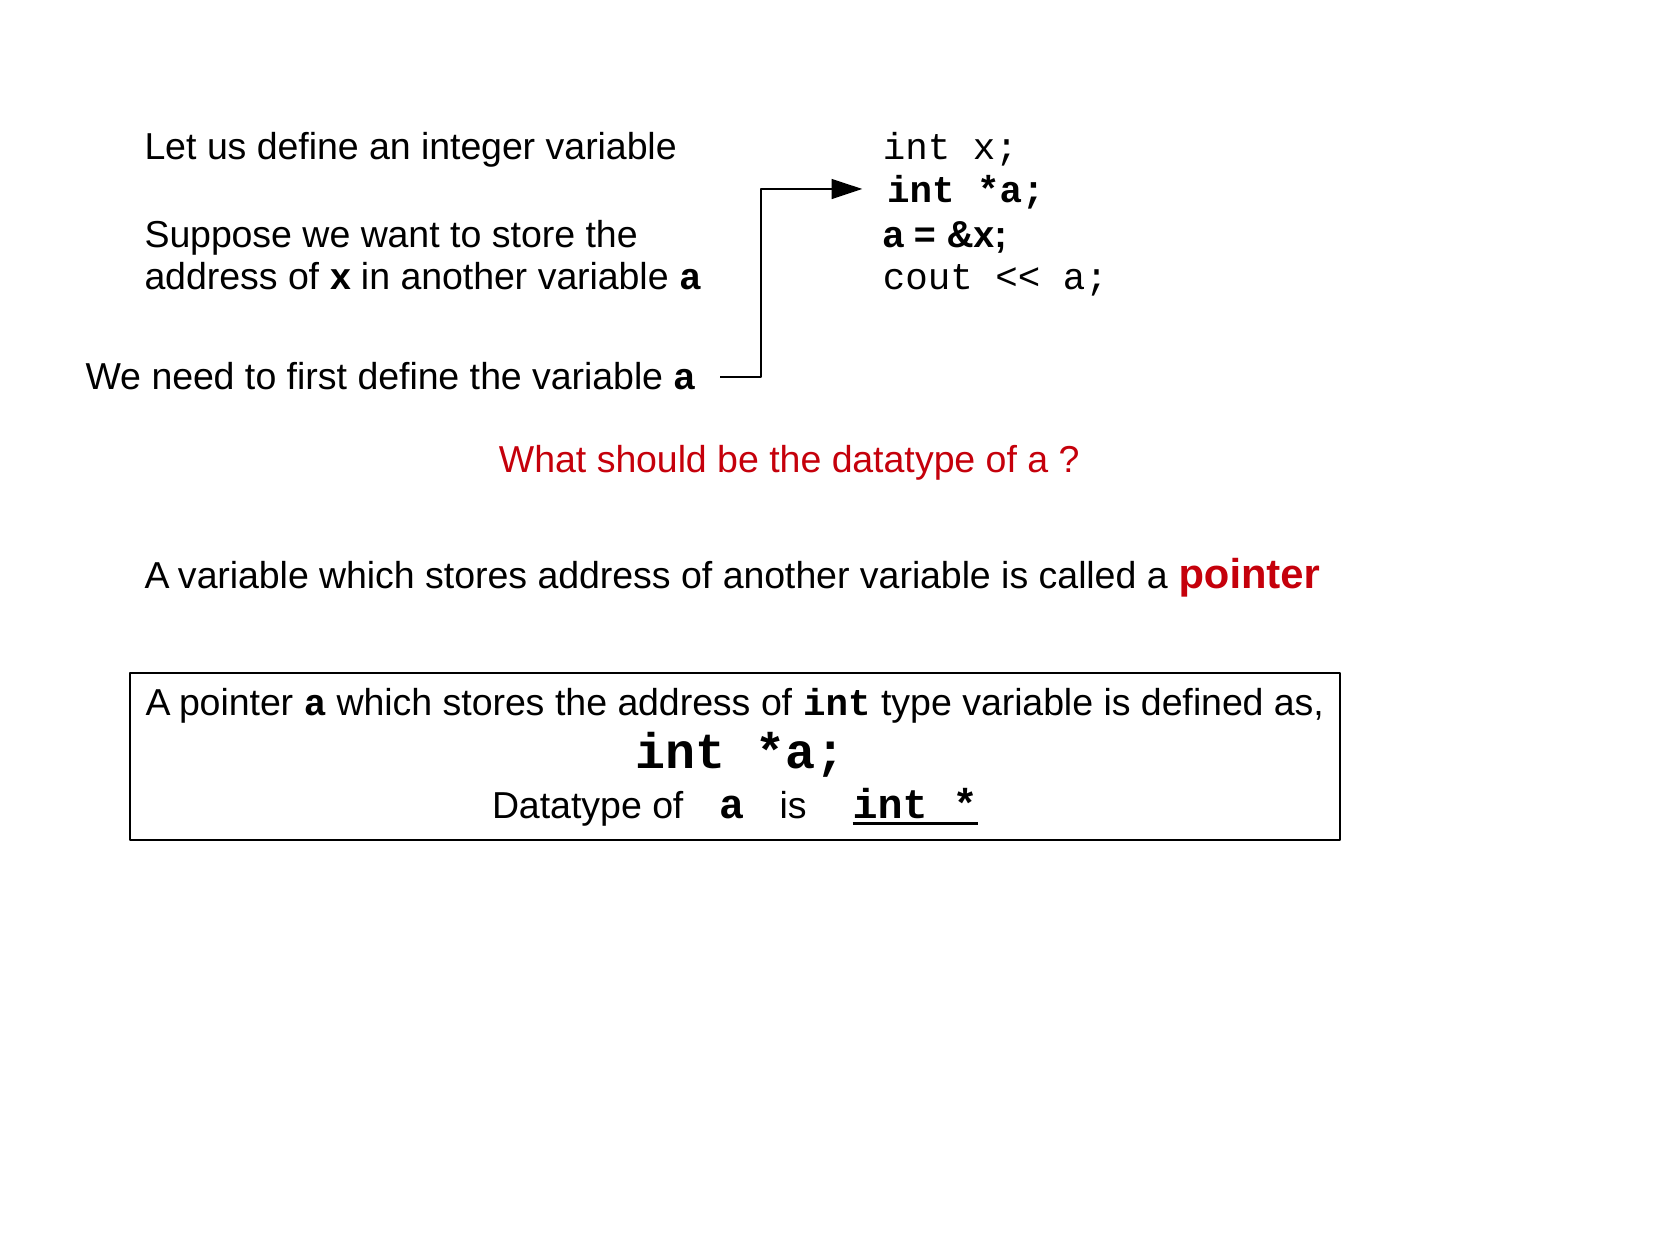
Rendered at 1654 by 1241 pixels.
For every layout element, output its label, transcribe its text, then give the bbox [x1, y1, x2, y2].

text_box We need to first define the variable a [70, 348, 721, 406]
text_box Let us define an integer variable int x; int *a; Suppose we want to store the a = &x; address of x in another variable a cout << a; [129, 118, 1123, 309]
text_box What should be the datatype of a ? [484, 431, 1095, 488]
text_box A variable which stores address of another variable is called a pointer [129, 543, 1347, 606]
text_box A pointer a which stores the address of int type variable is defined as, int *a; Datatype of a is int * [129, 673, 1340, 841]
